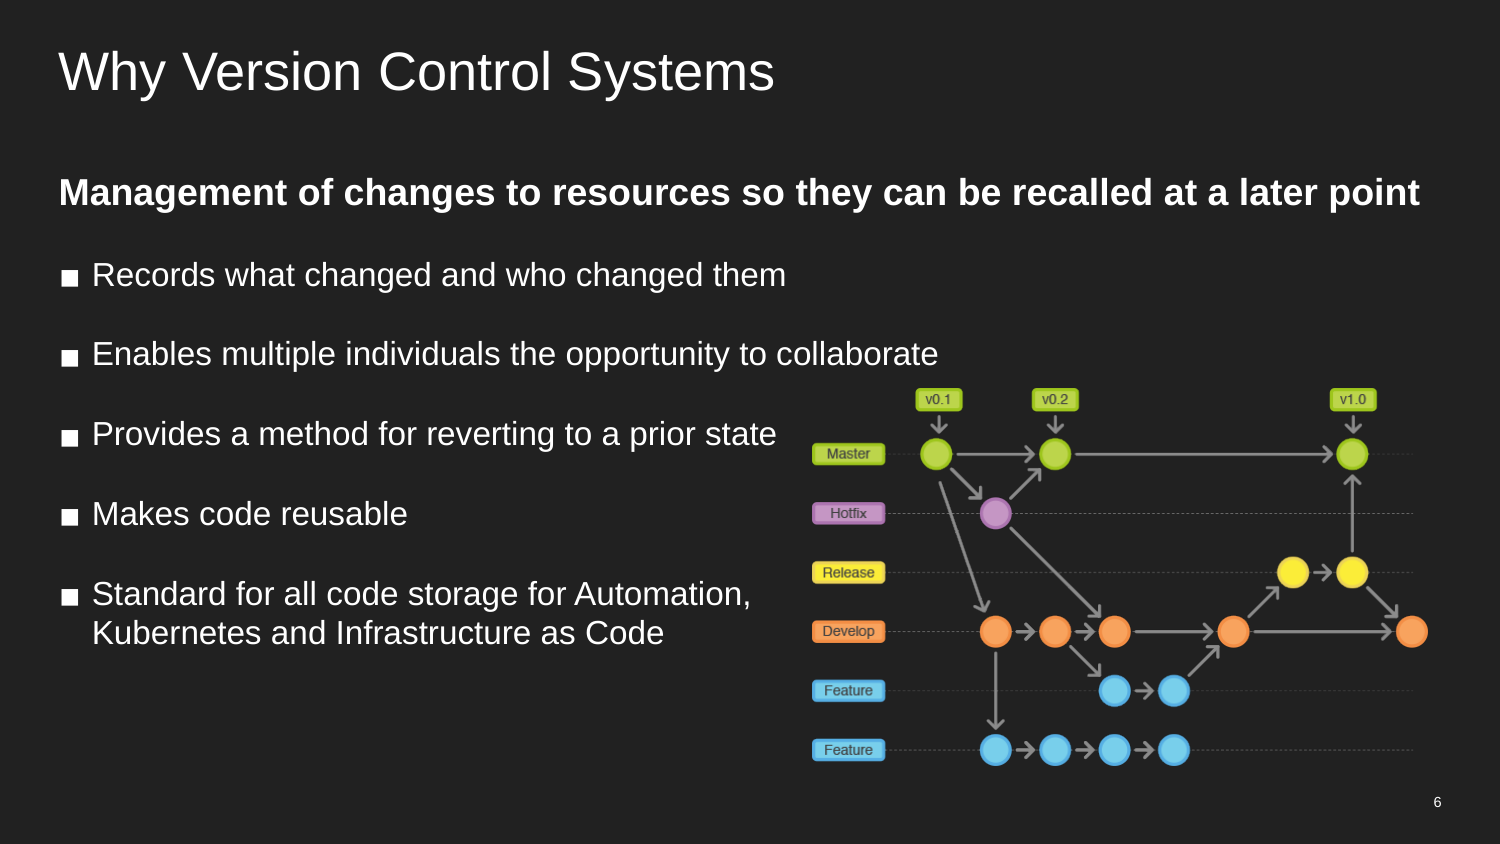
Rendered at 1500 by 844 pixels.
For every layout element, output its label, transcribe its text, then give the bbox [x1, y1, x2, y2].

picture [810, 386, 1430, 769]
list Management of changes to resources so they can be recalled at a later point Records what changed and who changed them Enables multiple individuals the opportunity to collaborate Provides a method for reverting to a prior state Makes code reusable Standard for all code storage for Automation, Kubernetes and Infrastructure as Code [58, 161, 1442, 754]
slide_number 1 [1392, 793, 1442, 815]
title Why Version Control Systems [58, 36, 1442, 130]
